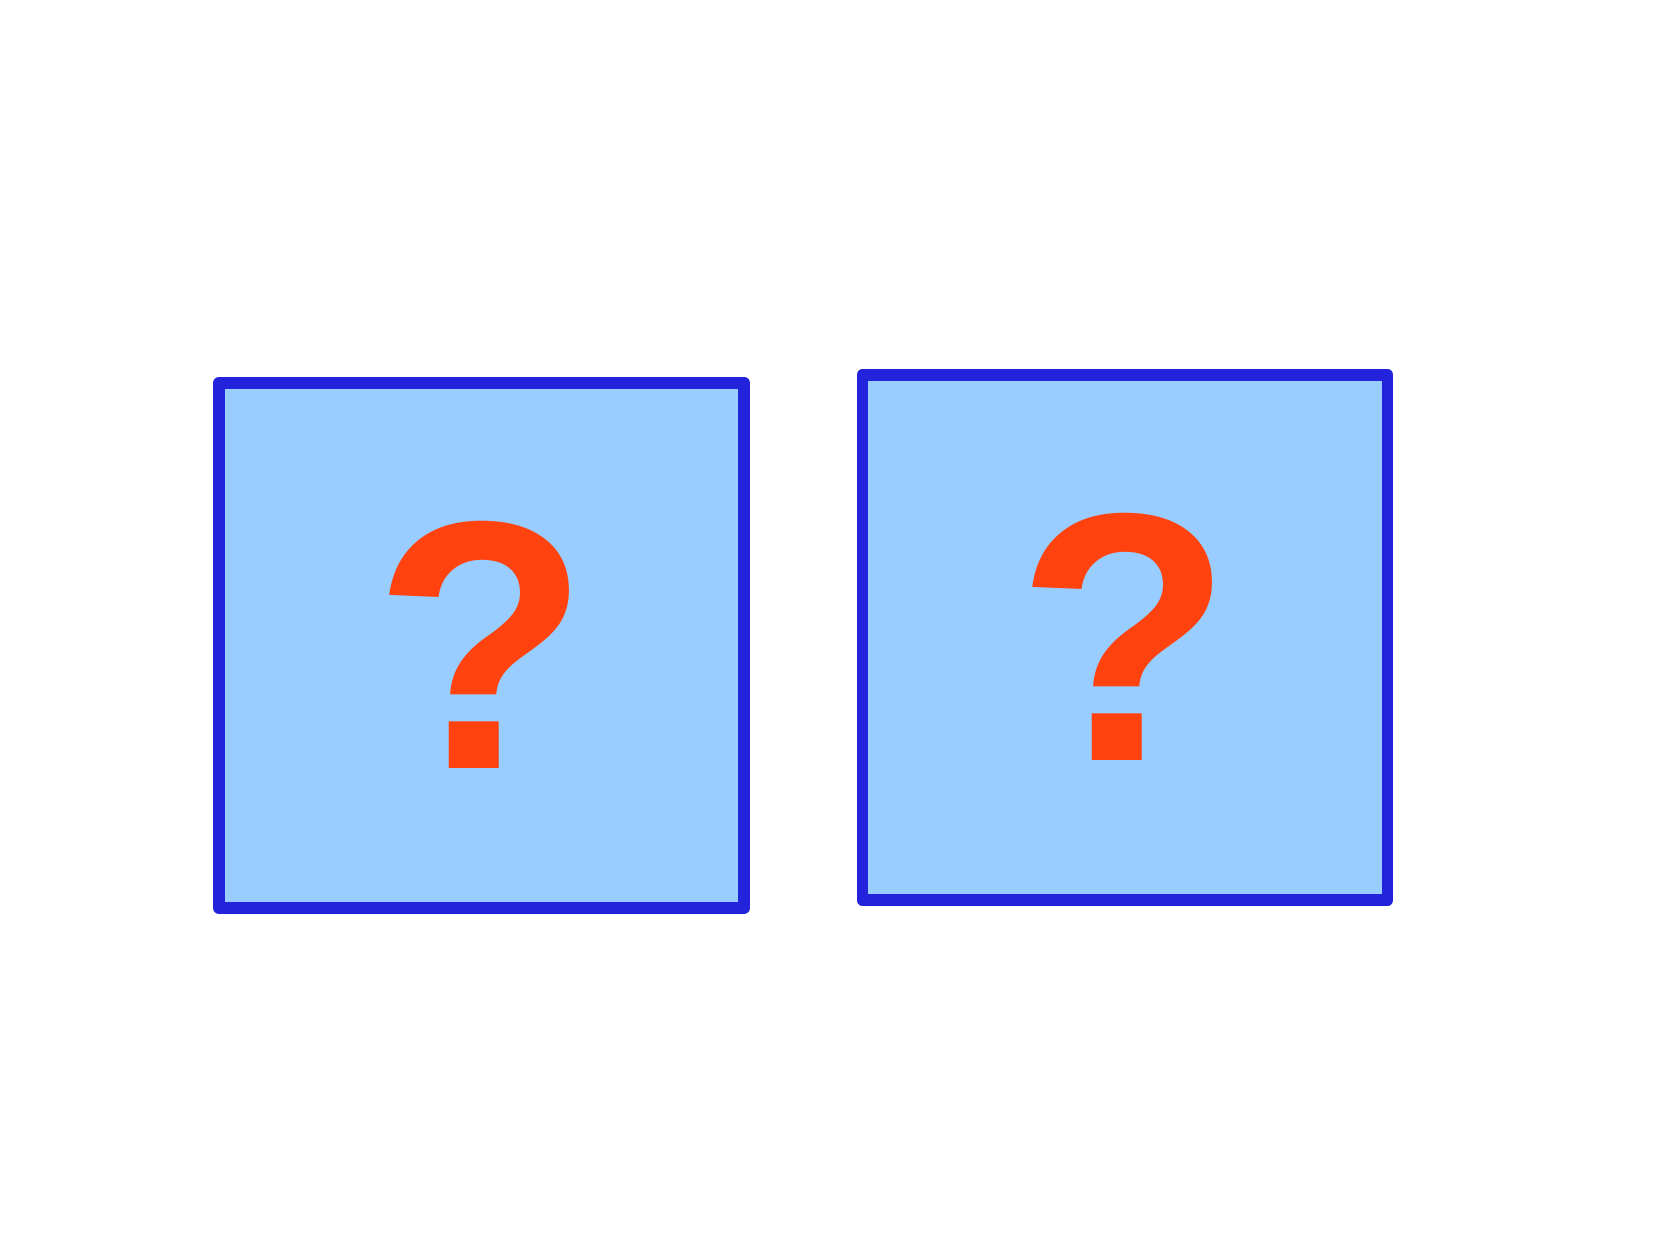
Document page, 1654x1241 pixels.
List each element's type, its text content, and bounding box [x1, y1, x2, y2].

text_box ? [219, 382, 745, 908]
text_box ? [862, 375, 1388, 901]
